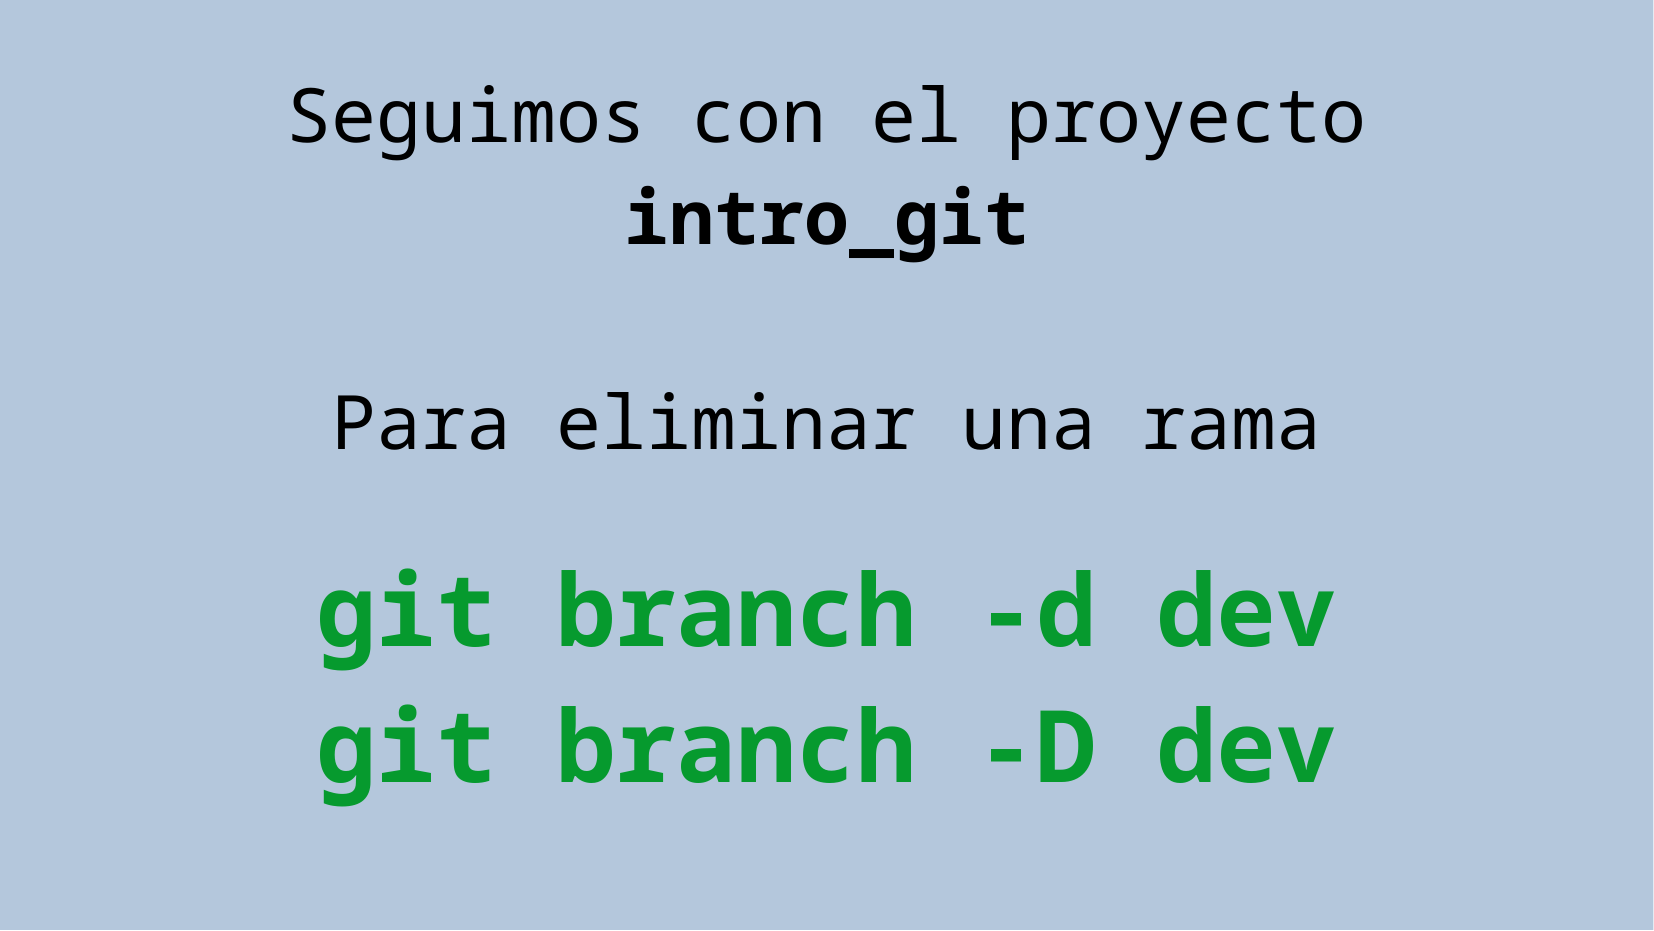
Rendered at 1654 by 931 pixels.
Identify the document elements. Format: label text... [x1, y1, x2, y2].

subtitle Seguimos con el proyecto intro_git Para eliminar una rama git branch -d dev git branch -D dev [82, 76, 1571, 797]
